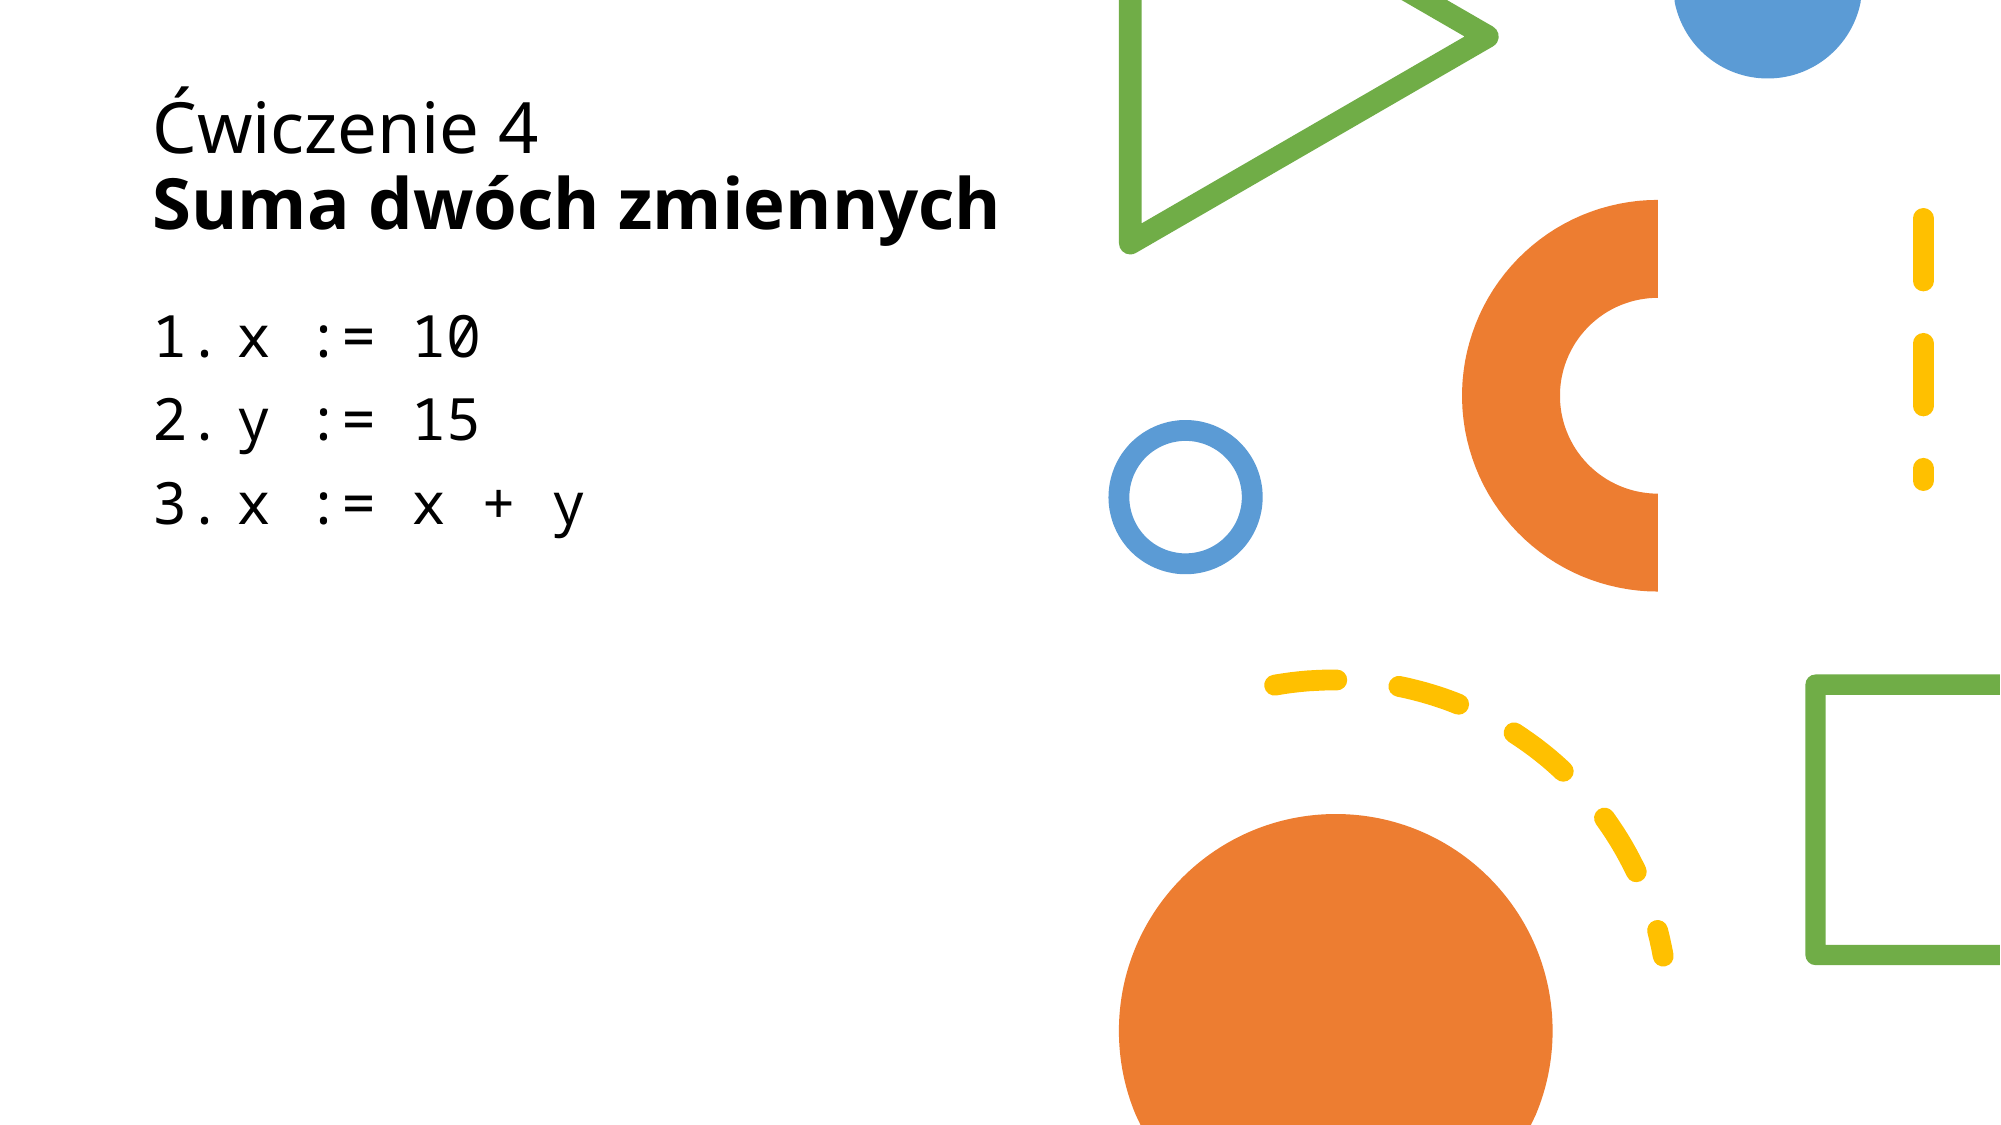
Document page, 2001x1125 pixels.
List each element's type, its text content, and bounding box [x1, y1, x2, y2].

list x := 10 y := 15 x := x + y [137, 299, 1050, 1014]
title Ćwiczenie 4 Suma dwóch zmiennych [137, 59, 1050, 278]
text_box [0, 0, 2000, 1125]
